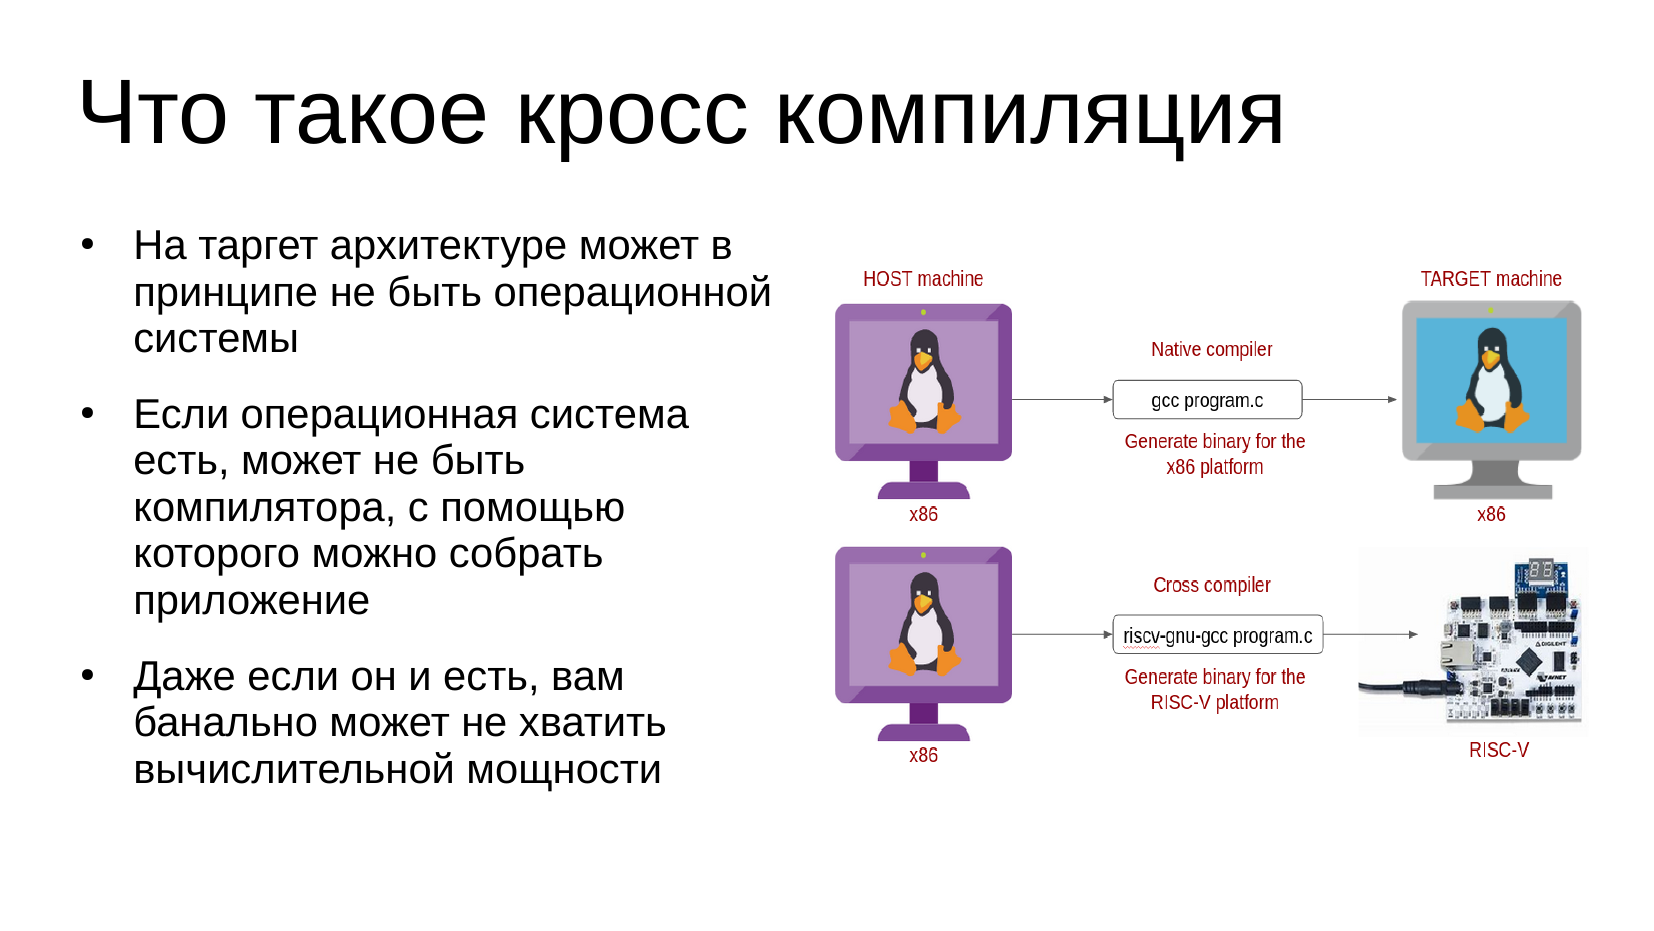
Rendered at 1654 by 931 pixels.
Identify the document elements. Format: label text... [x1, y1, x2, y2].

list На таргет архитектуре может в принципе не быть операционной системы Если операционная система есть, может не быть компилятора, с помощью которого можно собрать приложение Даже если он и есть, вам банально может не хватить вычислительной мощности [62, 221, 798, 931]
picture [826, 265, 1596, 768]
title Что такое кросс компиляция [76, 34, 1565, 190]
